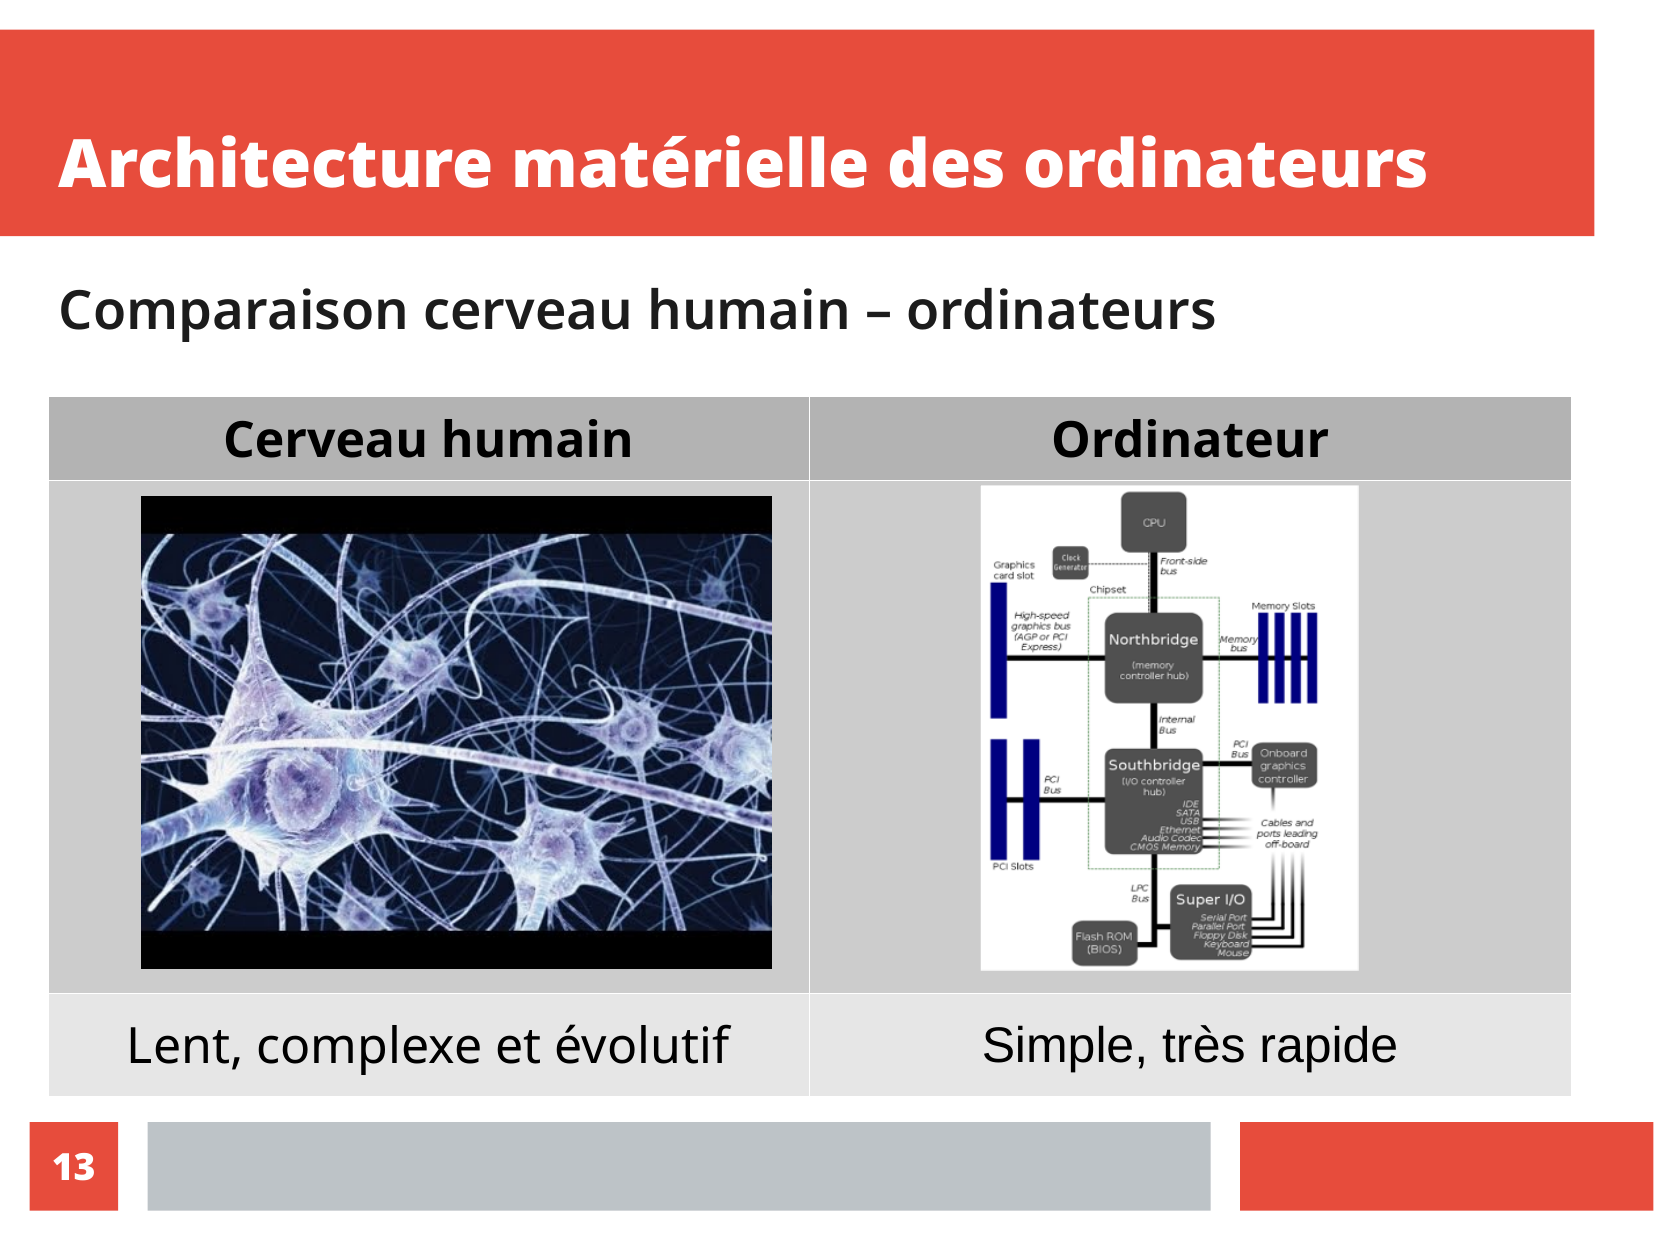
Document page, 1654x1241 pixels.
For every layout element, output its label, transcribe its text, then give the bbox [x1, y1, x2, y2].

table_cell Lent, complexe et évolutif [49, 994, 809, 1096]
table_cell [810, 481, 1571, 993]
list Comparaison cerveau humain – ordinateurs [58, 271, 1583, 1040]
picture [979, 484, 1359, 971]
table_cell [49, 481, 809, 993]
picture [141, 496, 772, 969]
table_header Cerveau humain [49, 397, 809, 480]
table_header Ordinateur [810, 397, 1571, 480]
table_cell Simple, très rapide [810, 994, 1571, 1096]
title Architecture matérielle des ordinateurs [59, 59, 1595, 207]
